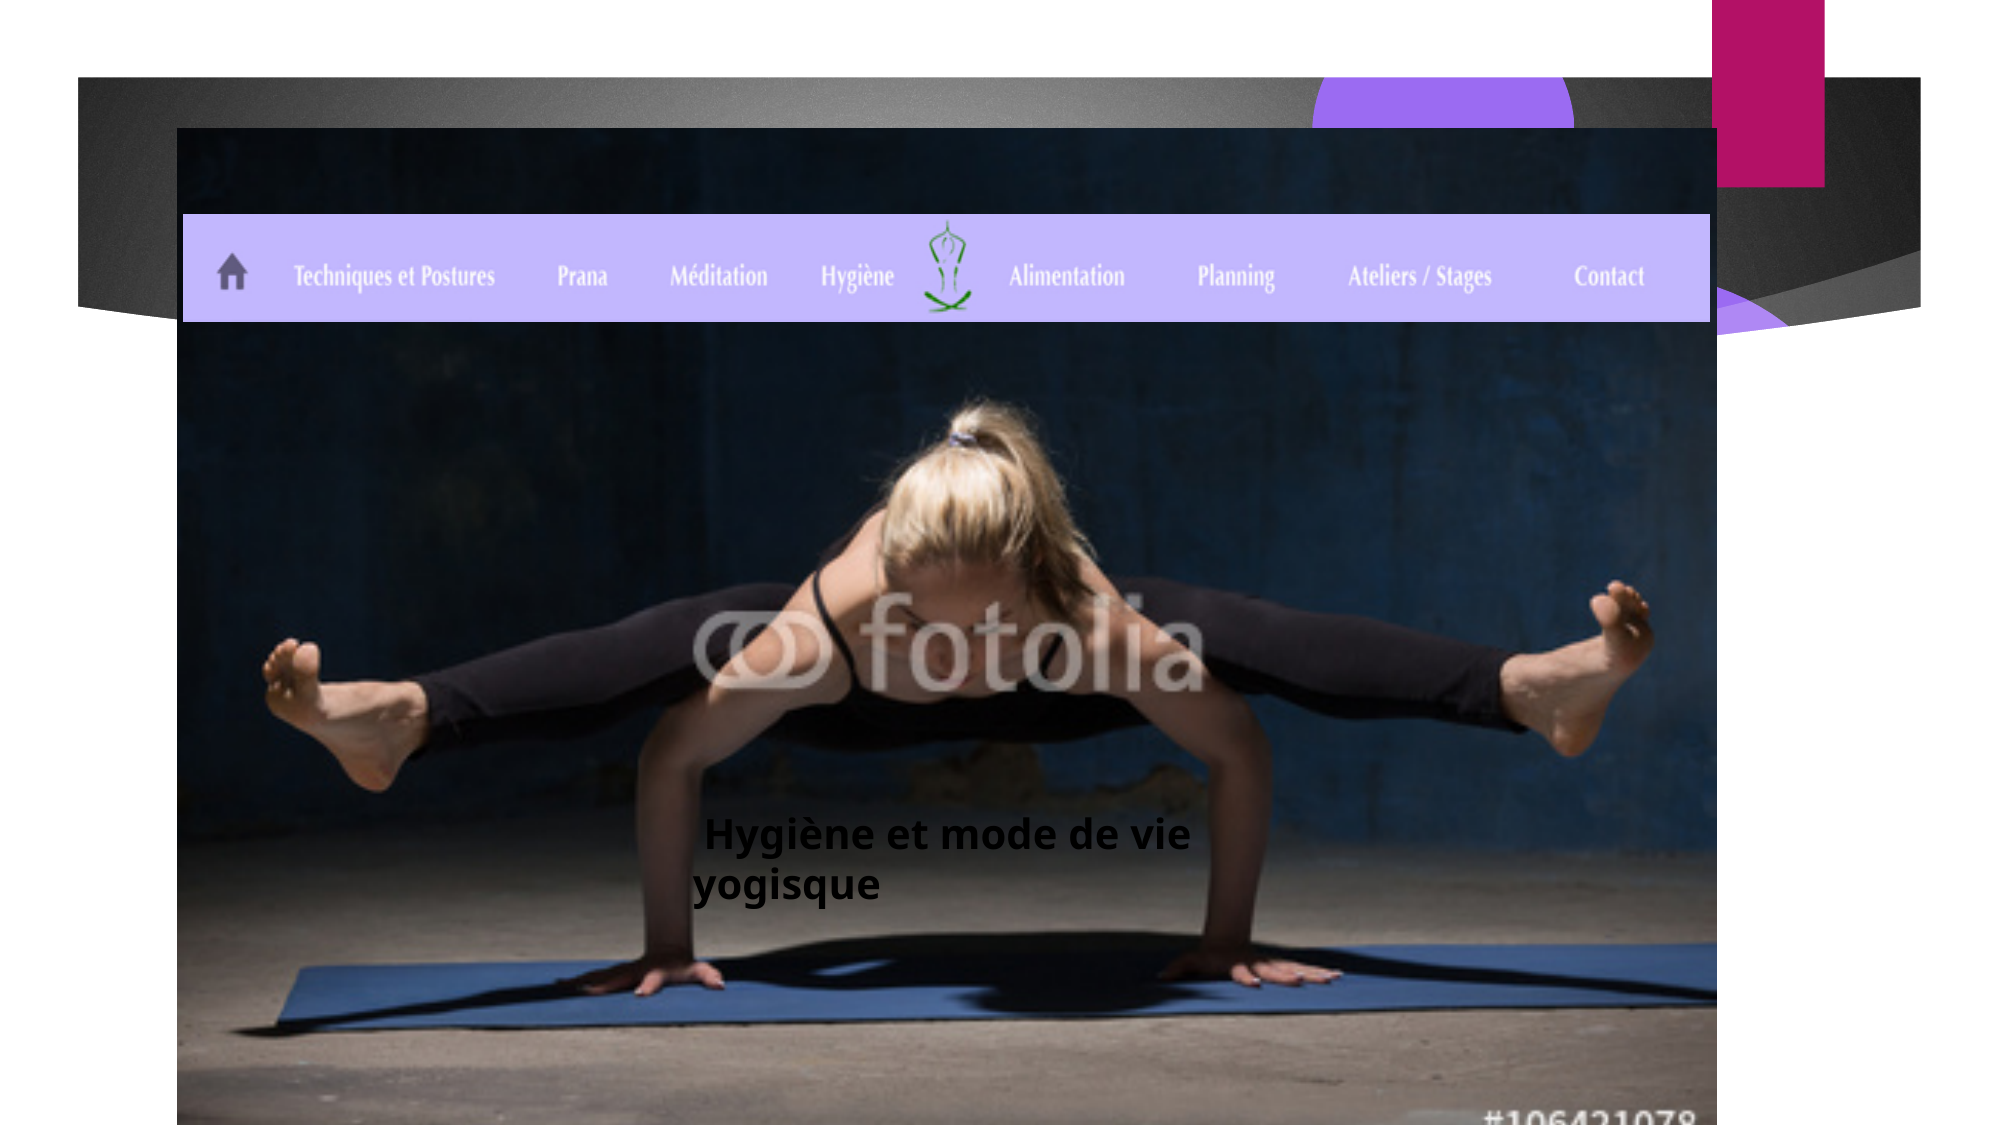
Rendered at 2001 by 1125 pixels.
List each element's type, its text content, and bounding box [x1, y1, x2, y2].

picture [79, 78, 1920, 1125]
text_box Hygiène et mode de vie yogisque [678, 800, 1334, 866]
